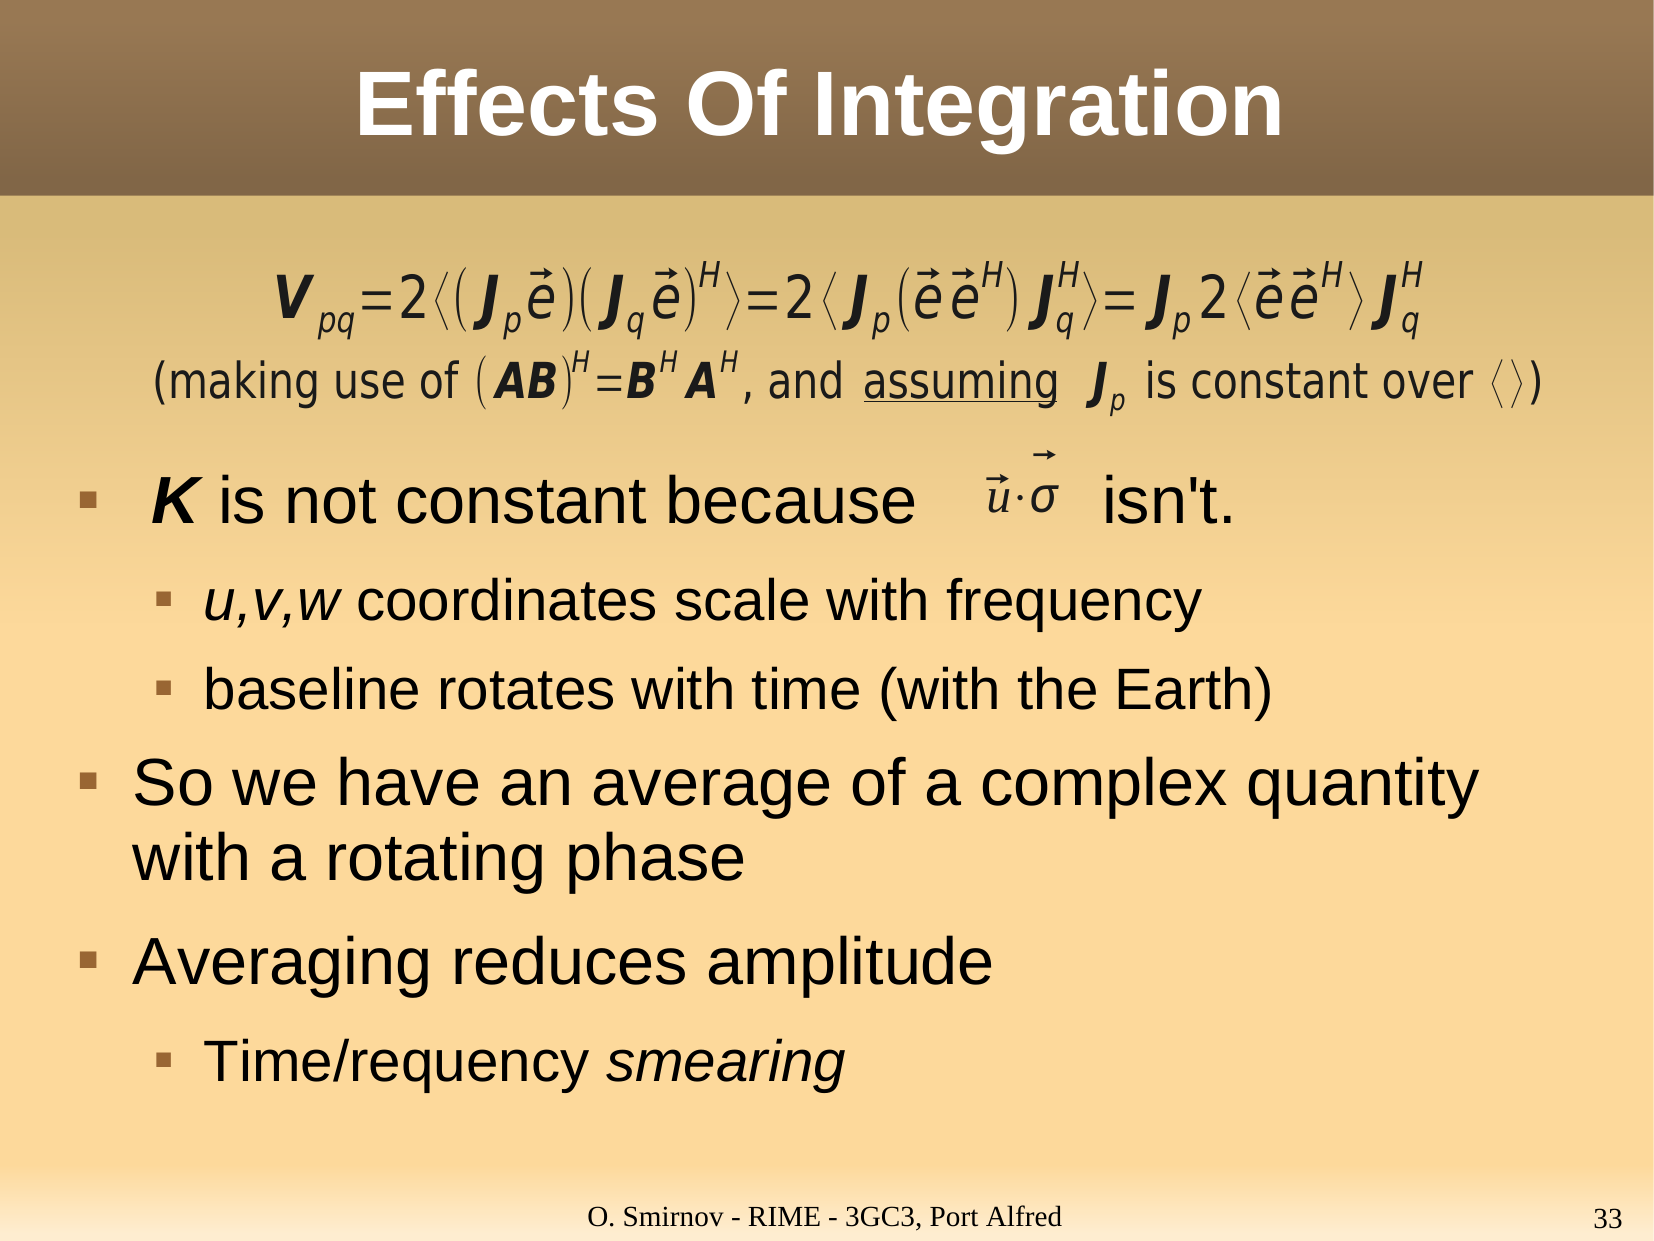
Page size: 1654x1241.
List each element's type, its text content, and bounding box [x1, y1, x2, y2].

title Effects Of Integration [76, 0, 1565, 208]
picture [0, 0, 1654, 1241]
chart [146, 254, 1550, 418]
list K is not constant because isn't. u,v,w coordinates scale with frequency baseline rotates with time (with the Earth) So we have an average of a complex quantity with a rotating phase Averaging reduces amplitude Time/requency smearing [62, 463, 1612, 1157]
chart [978, 447, 1071, 527]
